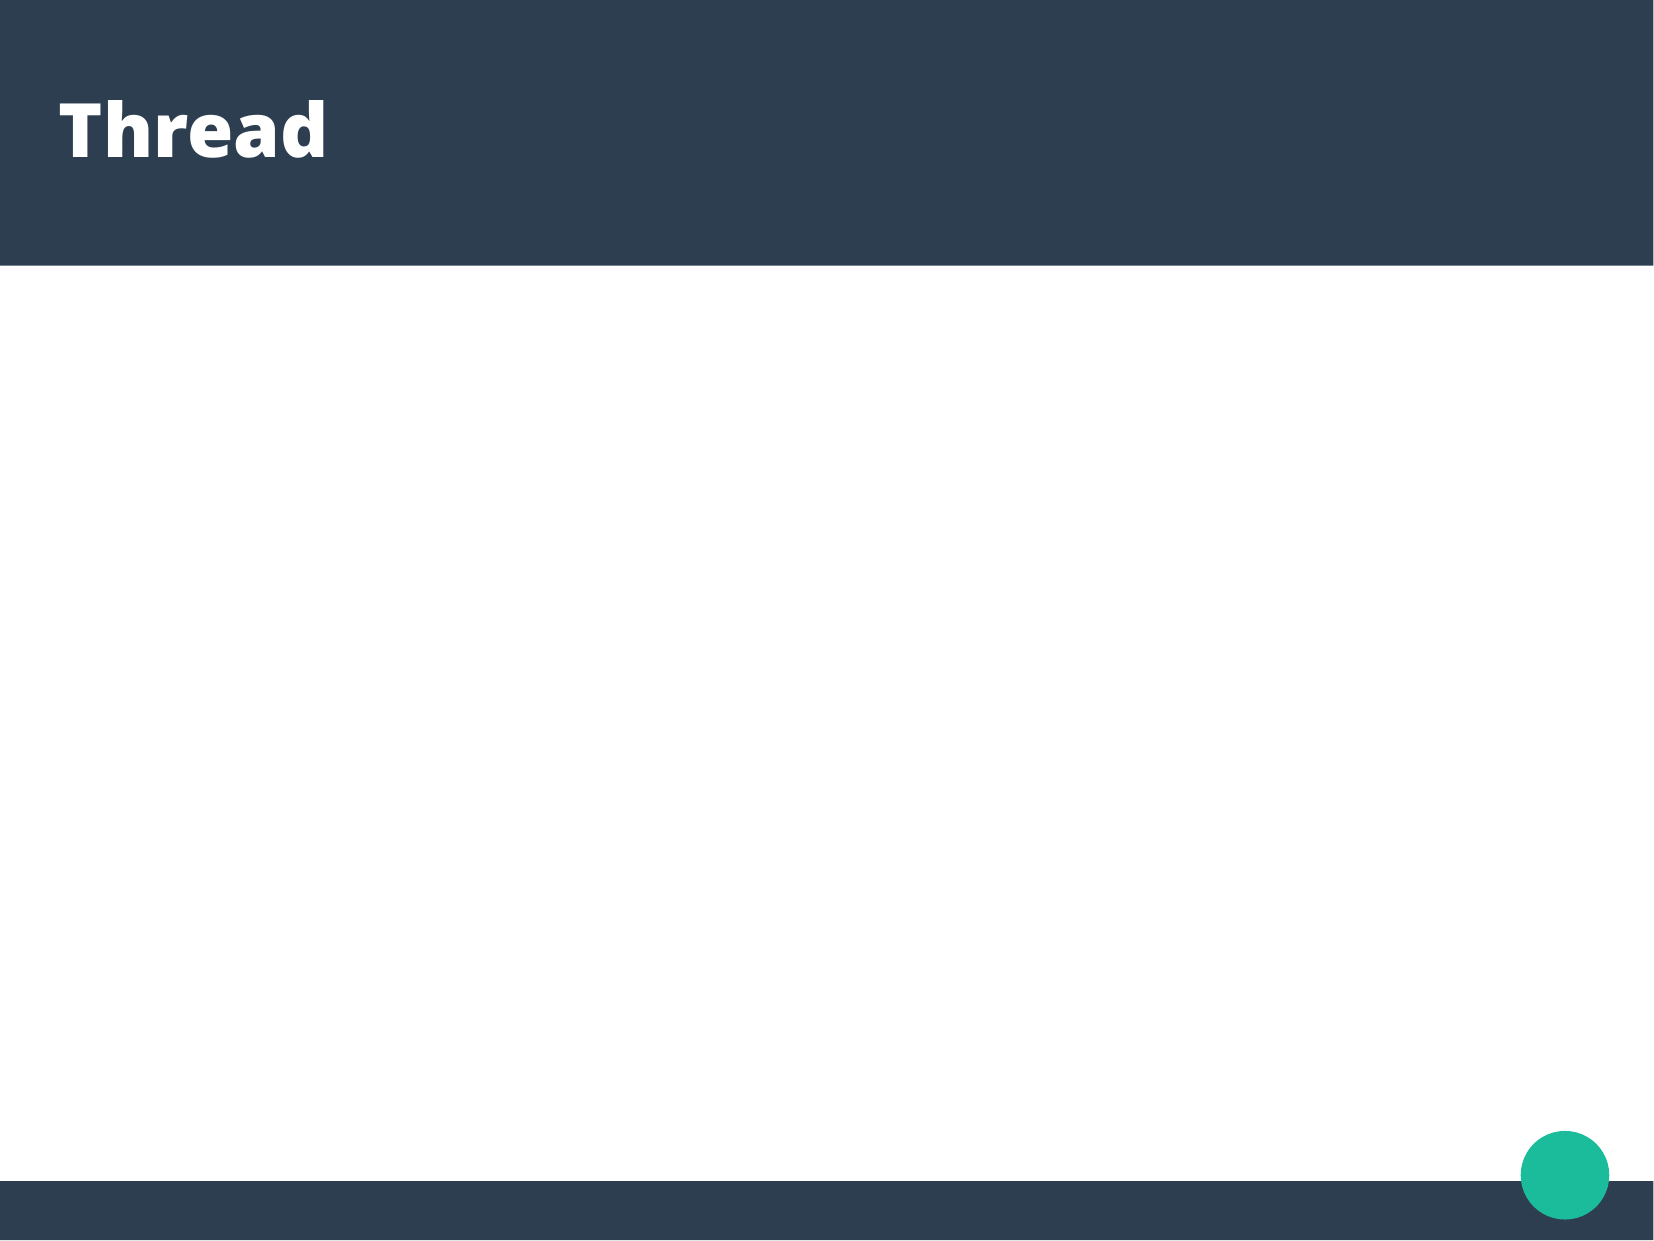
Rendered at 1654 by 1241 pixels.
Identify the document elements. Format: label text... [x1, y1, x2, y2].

title Thread [59, 49, 1595, 207]
